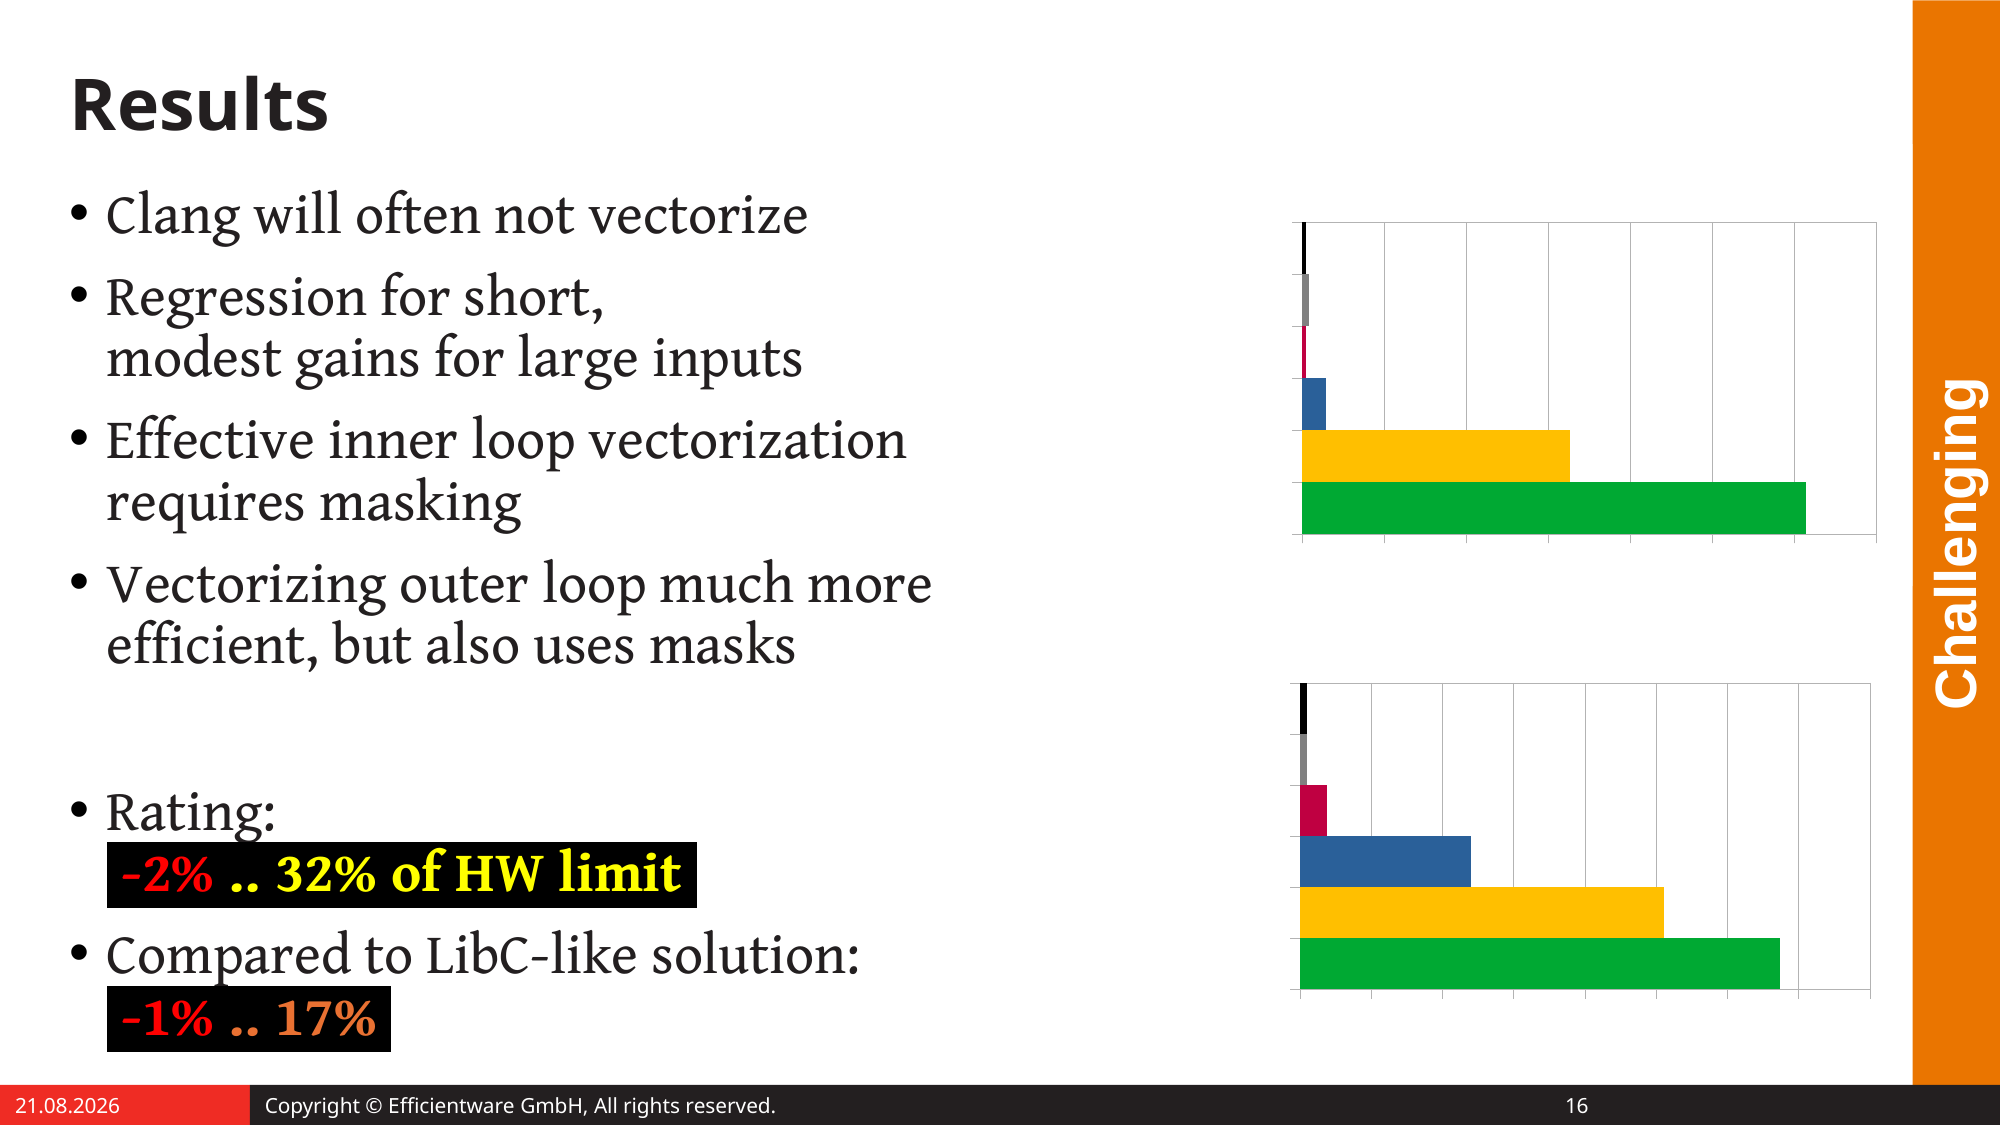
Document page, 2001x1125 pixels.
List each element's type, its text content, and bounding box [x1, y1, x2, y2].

slide_number <number> [1550, 1084, 2000, 1125]
picture [1036, 144, 1913, 587]
list Clang will often not vectorize Regression for short, modest gains for large inputs Effective inner loop vectorization requires masking Vectorizing outer loop much more efficient, but also uses masks Rating: -2% .. 32% of HW limit Compared to LibC-like solution: -1% .. 17% [55, 176, 983, 1063]
text_box Challenging [1912, 0, 2000, 1084]
slide_number 30.10.2025 [0, 1084, 249, 1125]
title Results [55, 52, 1945, 156]
picture [1038, 605, 1901, 1041]
footer Copyright © Efficientware GmbH, All rights reserved. [249, 1084, 1550, 1125]
